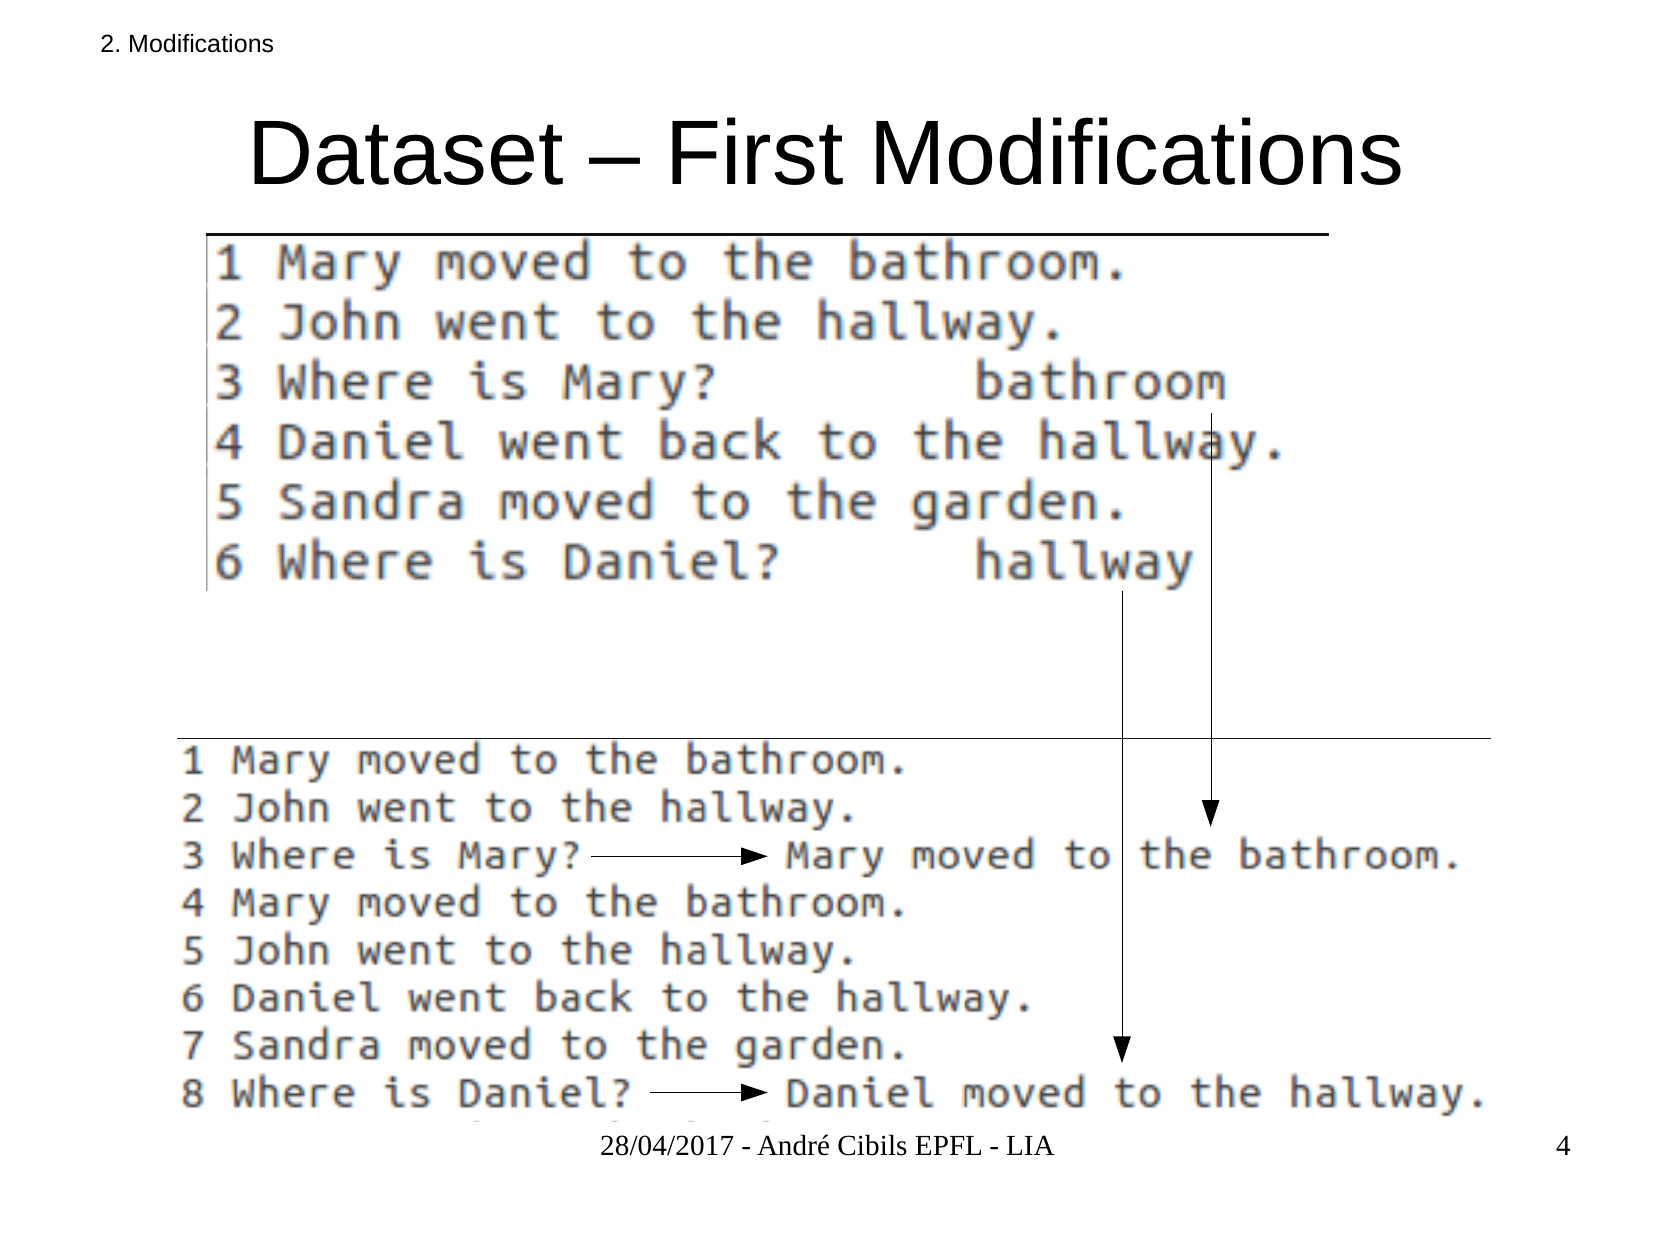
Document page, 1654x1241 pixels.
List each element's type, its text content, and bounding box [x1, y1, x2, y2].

list 2. Modifications [29, 29, 945, 58]
picture [206, 233, 1329, 591]
picture [177, 738, 1491, 1123]
title Dataset – First Modifications [82, 49, 1571, 257]
